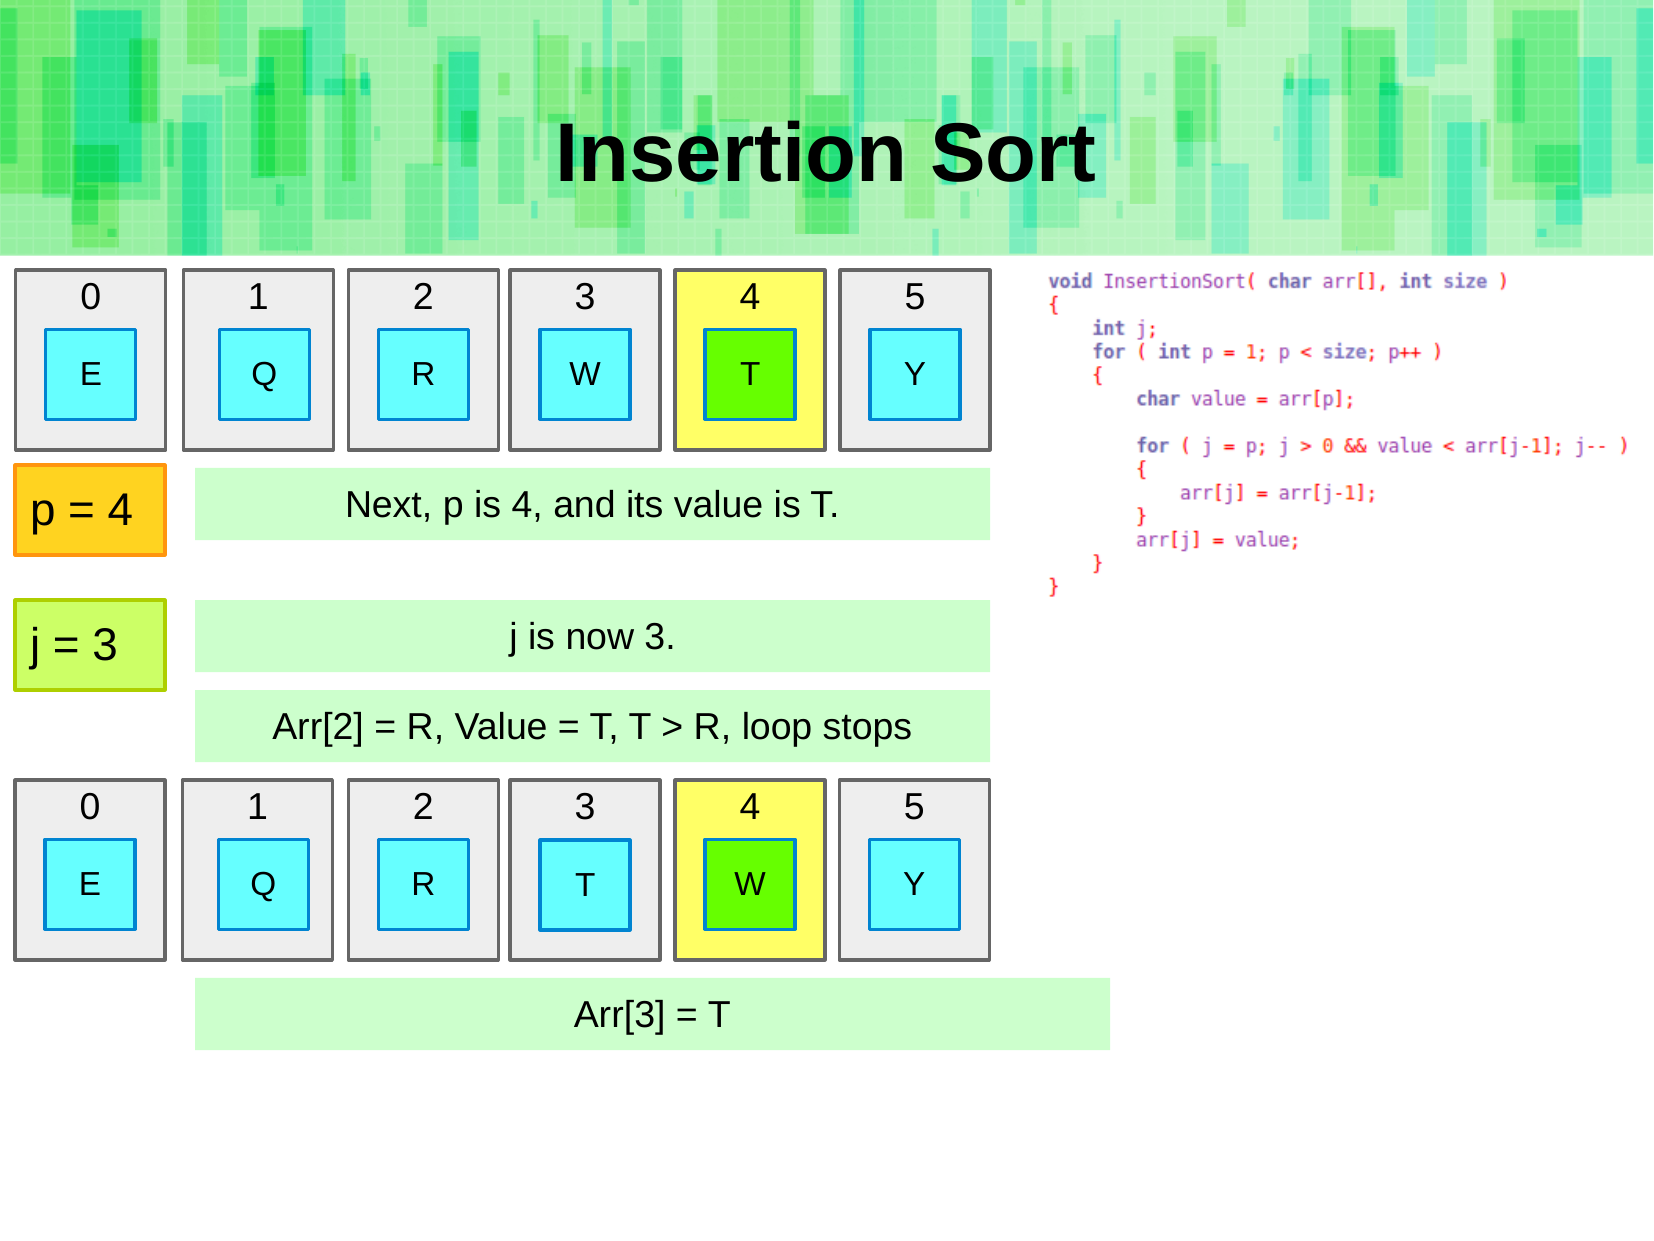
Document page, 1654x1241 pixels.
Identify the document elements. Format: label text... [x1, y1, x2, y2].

text_box W [540, 329, 631, 420]
picture [0, 0, 1654, 1241]
text_box 2 [348, 270, 499, 451]
text_box 5 [839, 780, 990, 961]
text_box Y [870, 329, 961, 420]
text_box 3 [510, 270, 661, 451]
text_box 2 [348, 780, 499, 961]
text_box T [705, 329, 796, 420]
text_box 1 [182, 780, 333, 961]
text_box 0 [15, 270, 166, 451]
text_box Arr[3] = T [195, 977, 1111, 1051]
text_box Q [218, 839, 309, 930]
text_box p = 4 [15, 465, 166, 556]
text_box W [705, 839, 796, 930]
text_box j = 3 [15, 600, 166, 691]
text_box Y [869, 839, 960, 930]
text_box R [378, 329, 469, 420]
text_box 1 [183, 270, 334, 451]
text_box Arr[2] = R, Value = T, T > R, loop stops [195, 690, 991, 763]
text_box j is now 3. [195, 600, 991, 673]
text_box E [45, 839, 136, 930]
text_box Next, p is 4, and its value is T. [195, 467, 991, 541]
text_box R [378, 839, 469, 930]
text_box 3 [510, 780, 661, 961]
text_box 4 [675, 780, 826, 961]
title Insertion Sort [82, 49, 1571, 257]
text_box T [540, 840, 631, 931]
text_box Q [219, 329, 310, 420]
text_box E [45, 329, 136, 420]
text_box 4 [675, 270, 826, 451]
text_box 0 [15, 780, 166, 961]
text_box 5 [840, 270, 991, 451]
